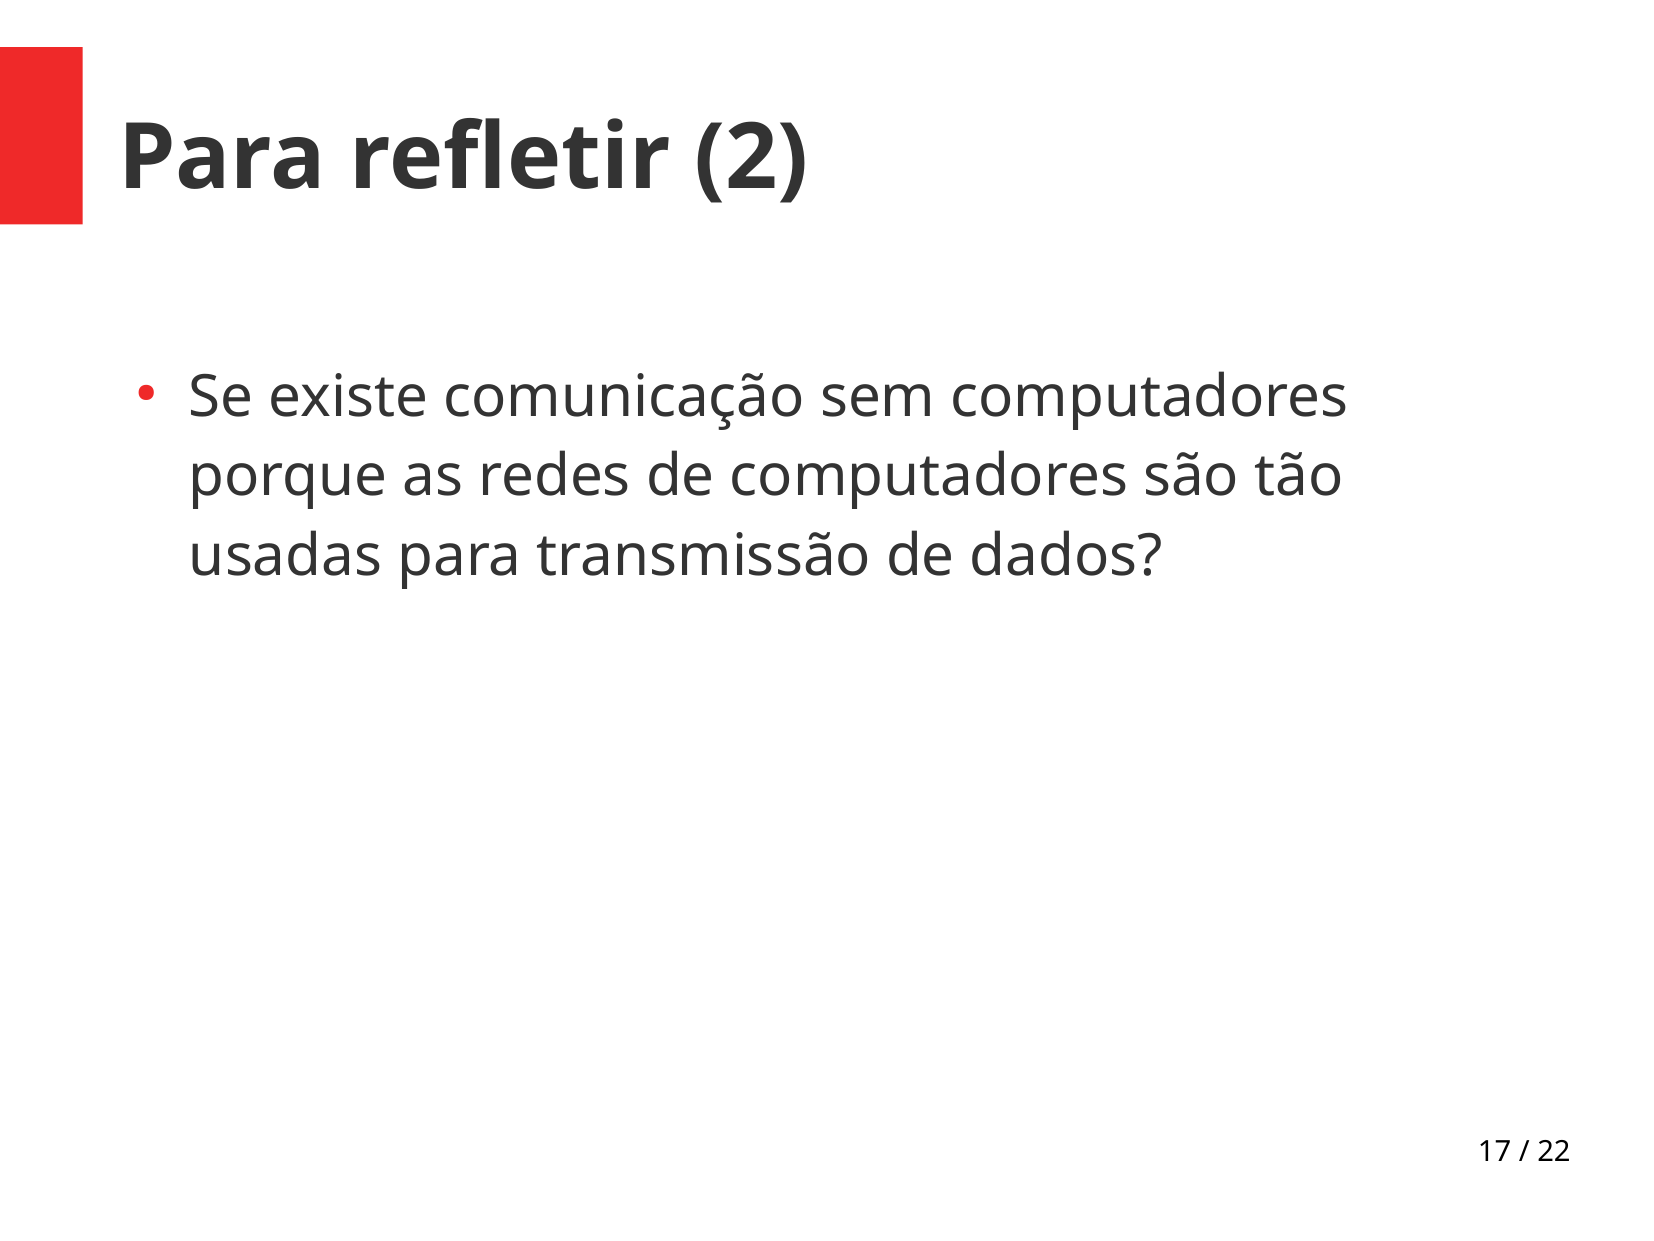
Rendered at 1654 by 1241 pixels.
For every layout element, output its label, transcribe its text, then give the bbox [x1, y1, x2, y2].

title Para refletir (2) [118, 49, 1571, 257]
list Se existe comunicação sem computadores porque as redes de computadores são tão usadas para transmissão de dados? [118, 354, 1536, 1074]
